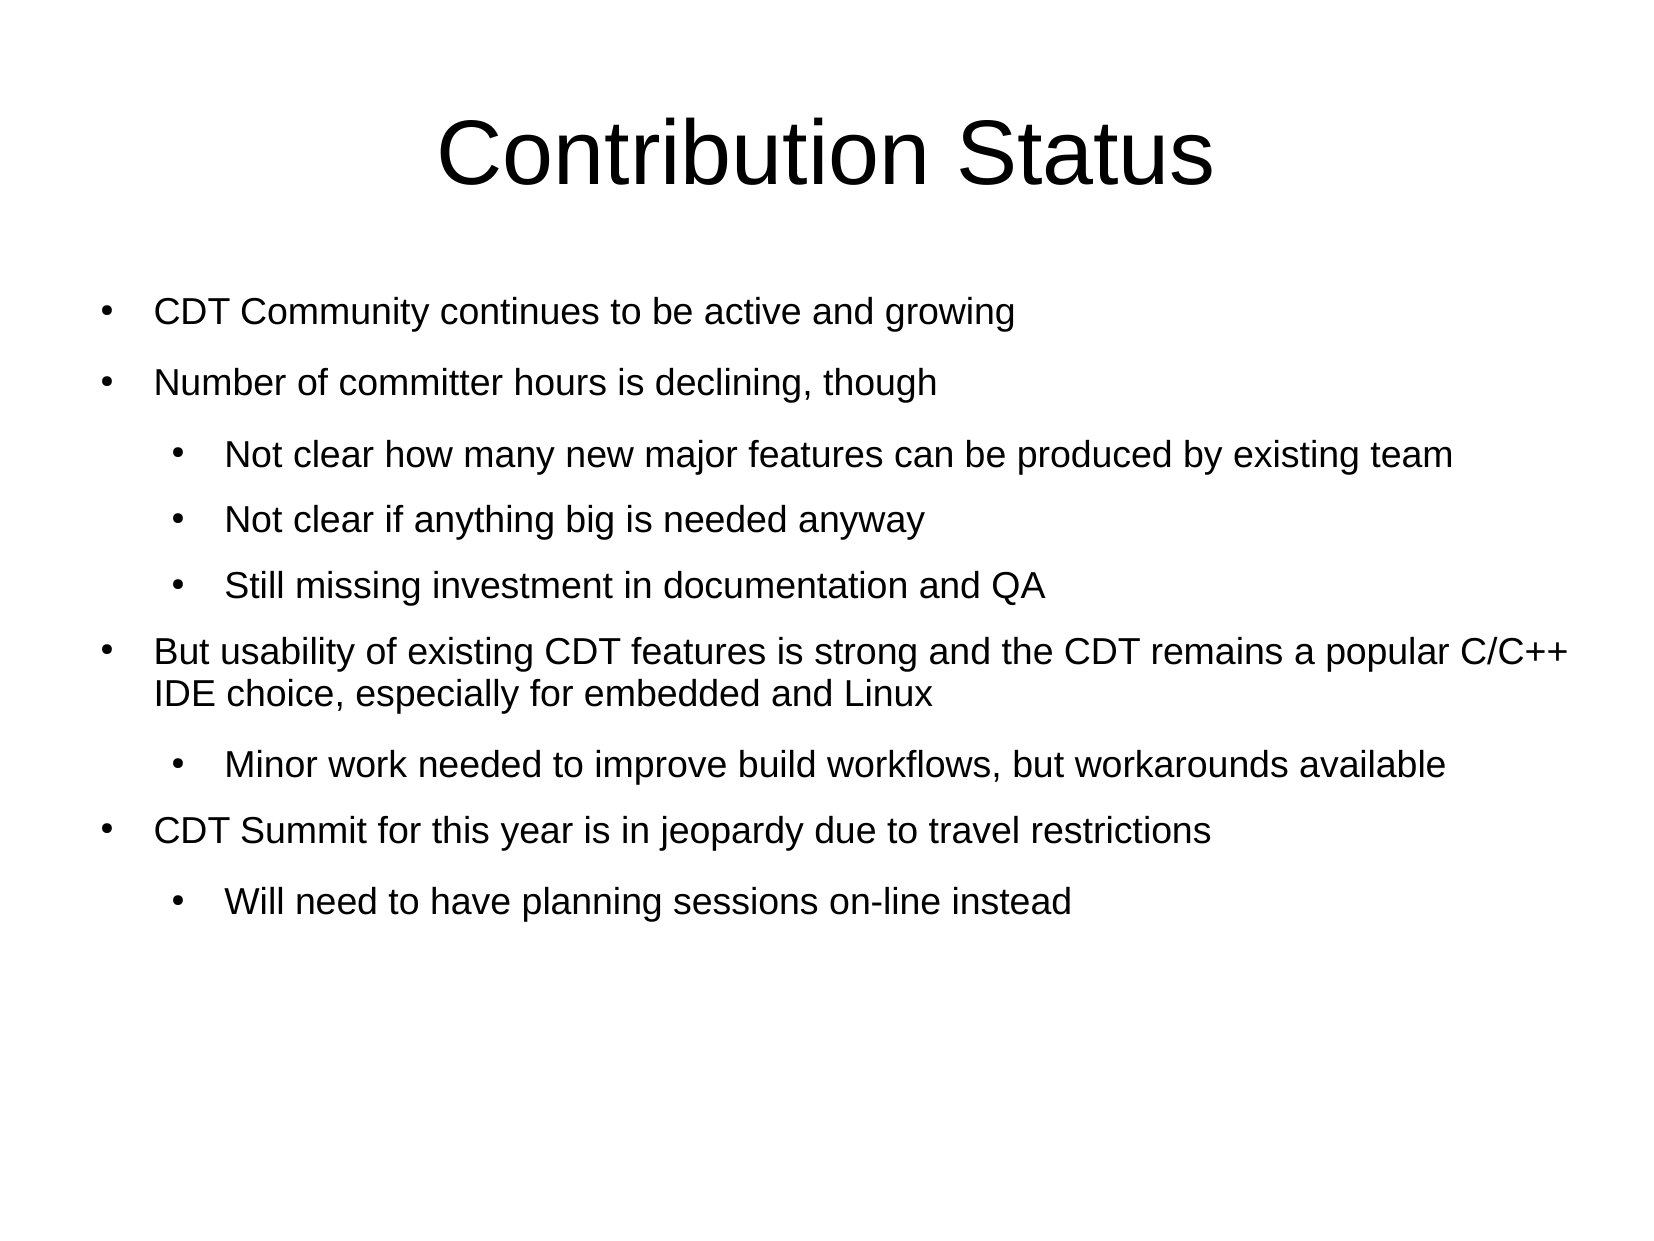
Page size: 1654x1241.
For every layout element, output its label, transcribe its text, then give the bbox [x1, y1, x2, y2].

list CDT Community continues to be active and growing Number of committer hours is declining, though Not clear how many new major features can be produced by existing team Not clear if anything big is needed anyway Still missing investment in documentation and QA But usability of existing CDT features is strong and the CDT remains a popular C/C++ IDE choice, especially for embedded and Linux Minor work needed to improve build workflows, but workarounds available CDT Summit for this year is in jeopardy due to travel restrictions Will need to have planning sessions on-line instead [82, 290, 1571, 1094]
title Contribution Status [82, 56, 1571, 250]
